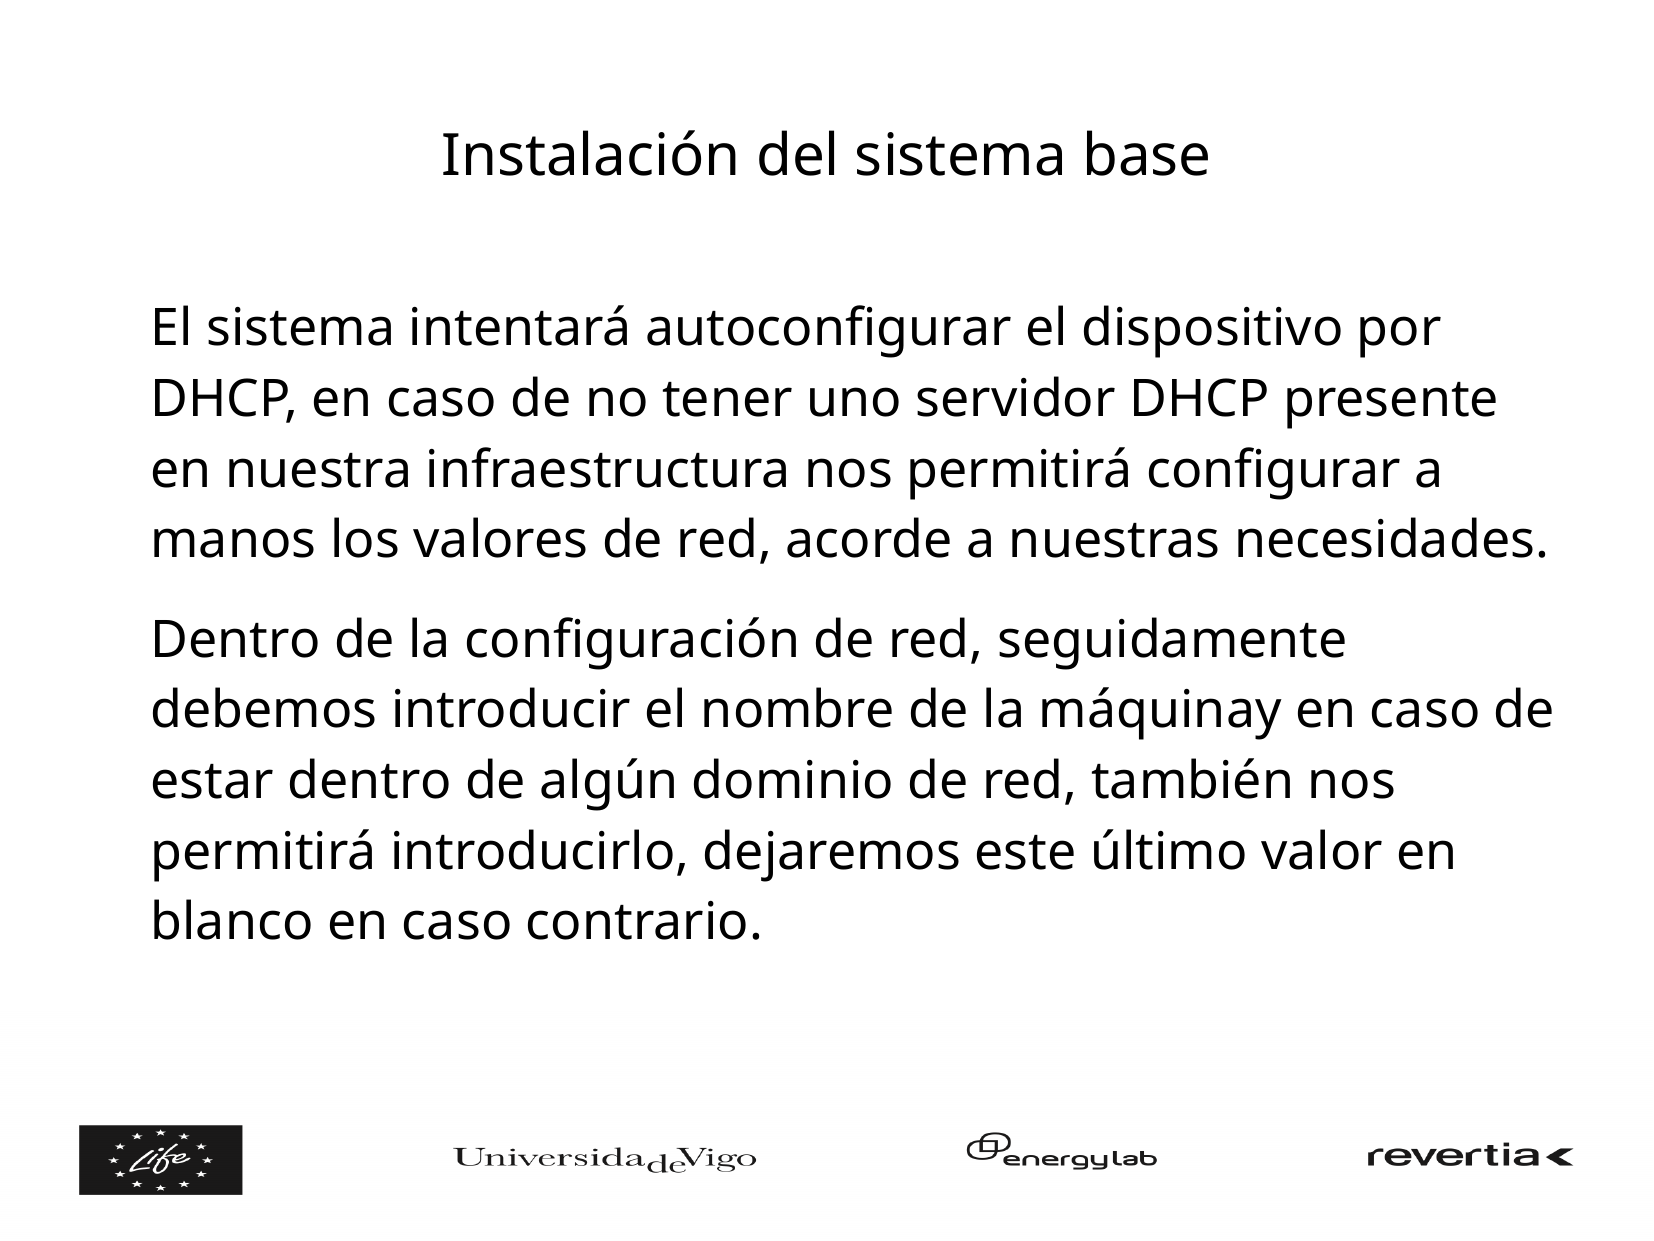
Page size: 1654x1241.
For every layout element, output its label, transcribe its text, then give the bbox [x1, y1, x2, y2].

picture [0, 1009, 1654, 1241]
list El sistema intentará autoconfigurar el dispositivo por DHCP, en caso de no tener uno servidor DHCP presente en nuestra infraestructura nos permitirá configurar a manos los valores de red, acorde a nuestras necesidades. Dentro de la configuración de red, seguidamente debemos introducir el nombre de la máquinay en caso de estar dentro de algún dominio de red, también nos permitirá introducirlo, dejaremos este último valor en blanco en caso contrario. [82, 290, 1571, 1010]
title Instalación del sistema base [82, 49, 1571, 257]
